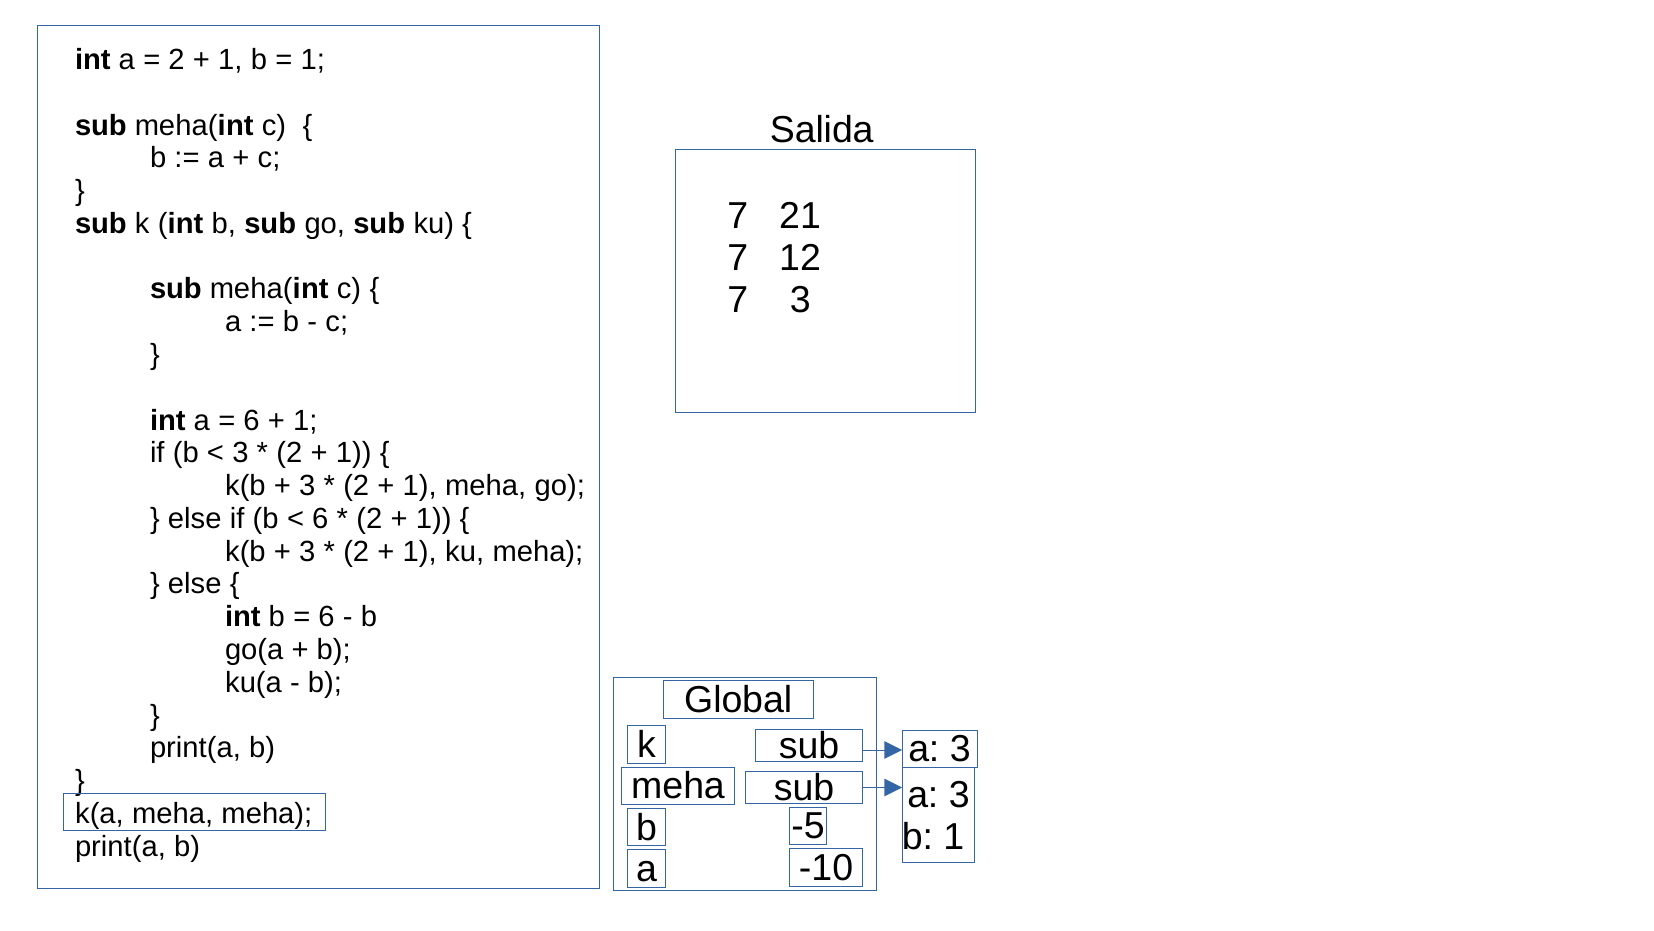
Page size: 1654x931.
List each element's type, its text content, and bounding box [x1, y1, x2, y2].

text_box -5 [789, 807, 827, 845]
subtitle int a = 2 + 1, b = 1; sub meha(int c) { b := a + c; } sub k (int b, sub go, sub ku) { sub meha(int c) { a := b - c; } int a = 6 + 1; if (b < 3 * (2 + 1)) { k(b + 3 * (2 + 1), meha, go); } else if (b < 6 * (2 + 1)) { k(b + 3 * (2 + 1), ku, meha); } else { int b = 6 - b go(a + b); ku(a - b); } print(a, b) } k(a, meha, meha); print(a, b) [75, 794, 325, 830]
text_box a [627, 849, 666, 888]
text_box a: 3 [902, 730, 978, 768]
text_box sub [745, 771, 863, 804]
text_box sub [755, 729, 863, 762]
text_box Global [663, 680, 814, 719]
text_box 7 21 7 12 7 3 [712, 187, 836, 329]
text_box meha [621, 767, 735, 805]
text_box -10 [789, 848, 863, 887]
text_box k [627, 725, 666, 764]
text_box a: 3 b: 1 [902, 767, 975, 863]
text_box Salida [755, 100, 889, 158]
text_box b [627, 808, 666, 846]
subtitle int a = 2 + 1, b = 1; sub meha(int c) { b := a + c; } sub k (int b, sub go, sub ku) { sub meha(int c) { a := b - c; } int a = 6 + 1; if (b < 3 * (2 + 1)) { k(b + 3 * (2 + 1), meha, go); } else if (b < 6 * (2 + 1)) { k(b + 3 * (2 + 1), ku, meha); } else { int b = 6 - b go(a + b); ku(a - b); } print(a, b) } k(a, meha, meha); print(a, b) [75, 43, 638, 863]
